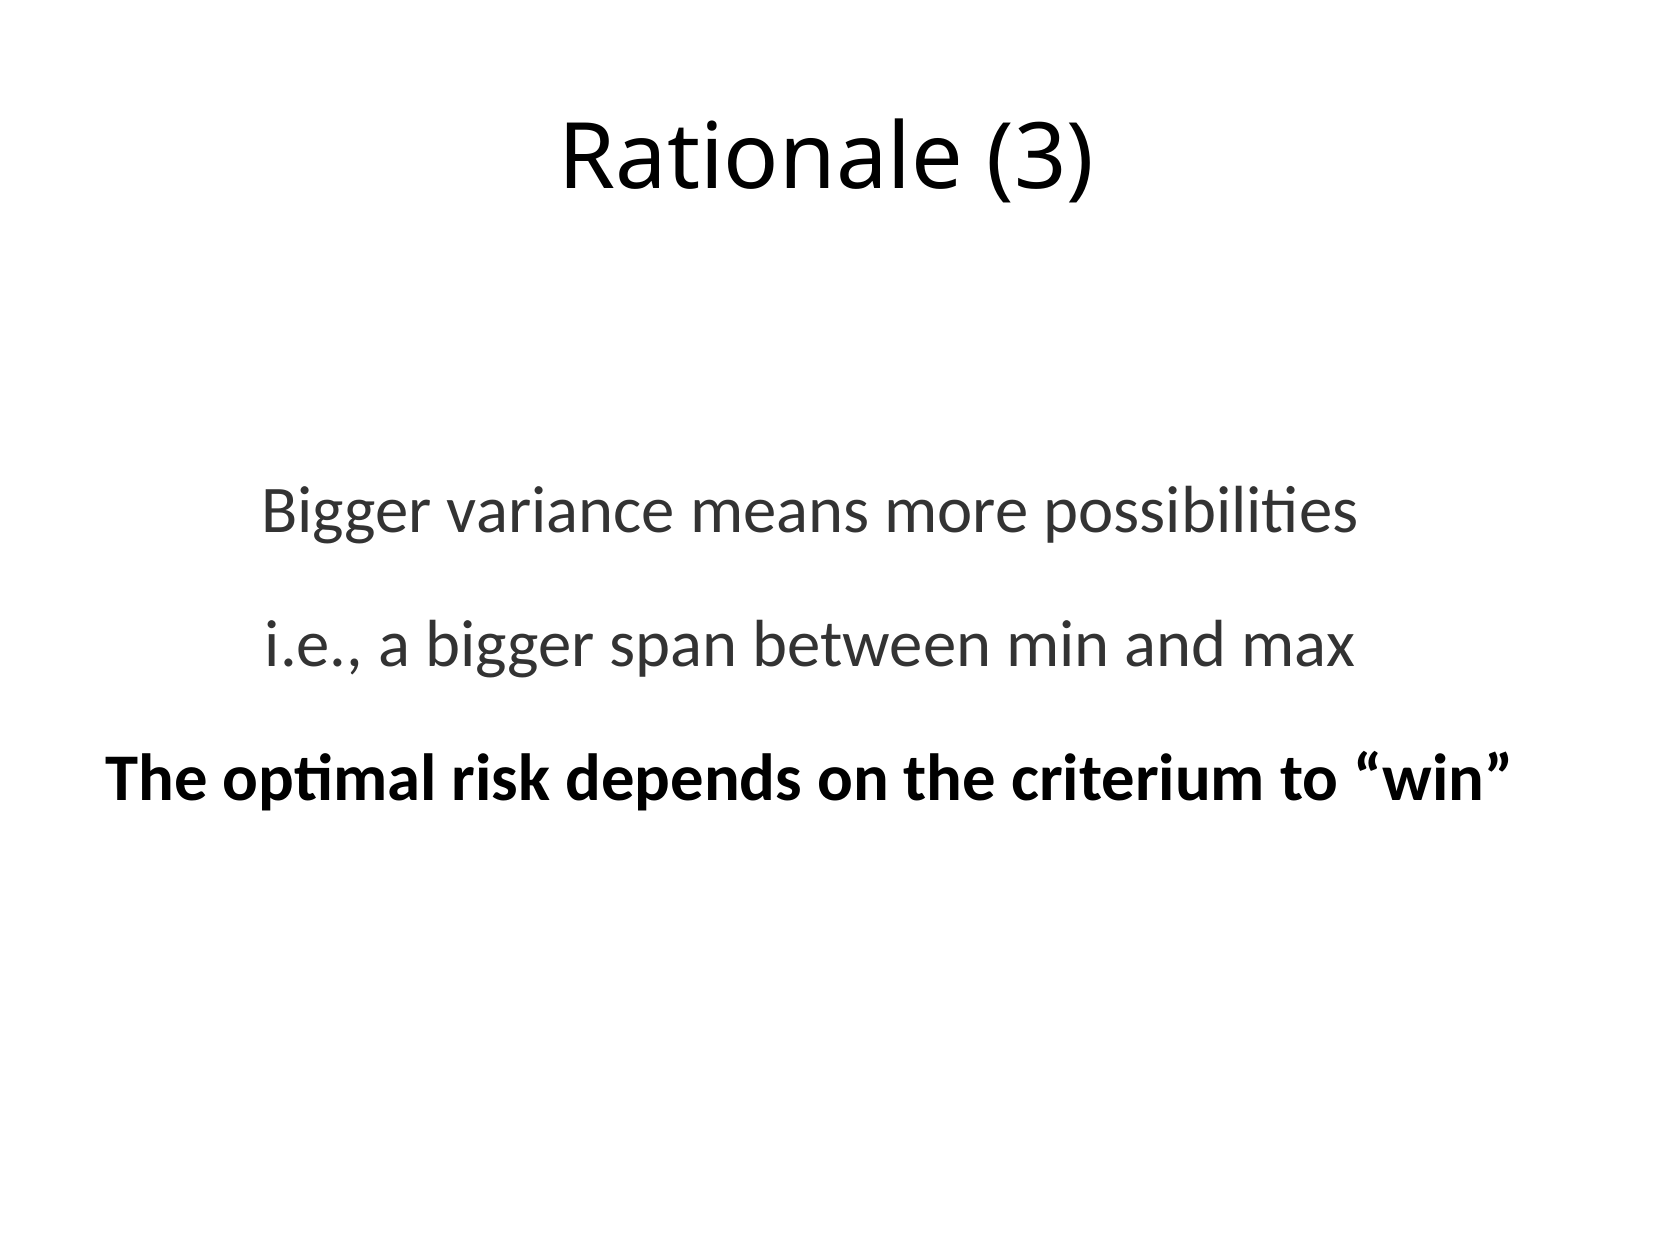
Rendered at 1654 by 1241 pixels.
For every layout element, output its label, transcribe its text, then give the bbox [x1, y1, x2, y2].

title Rationale (3) [82, 49, 1571, 257]
subtitle Bigger variance means more possibilities i.e., a bigger span between min and max The optimal risk depends on the criterium to “win” [82, 290, 1538, 1010]
